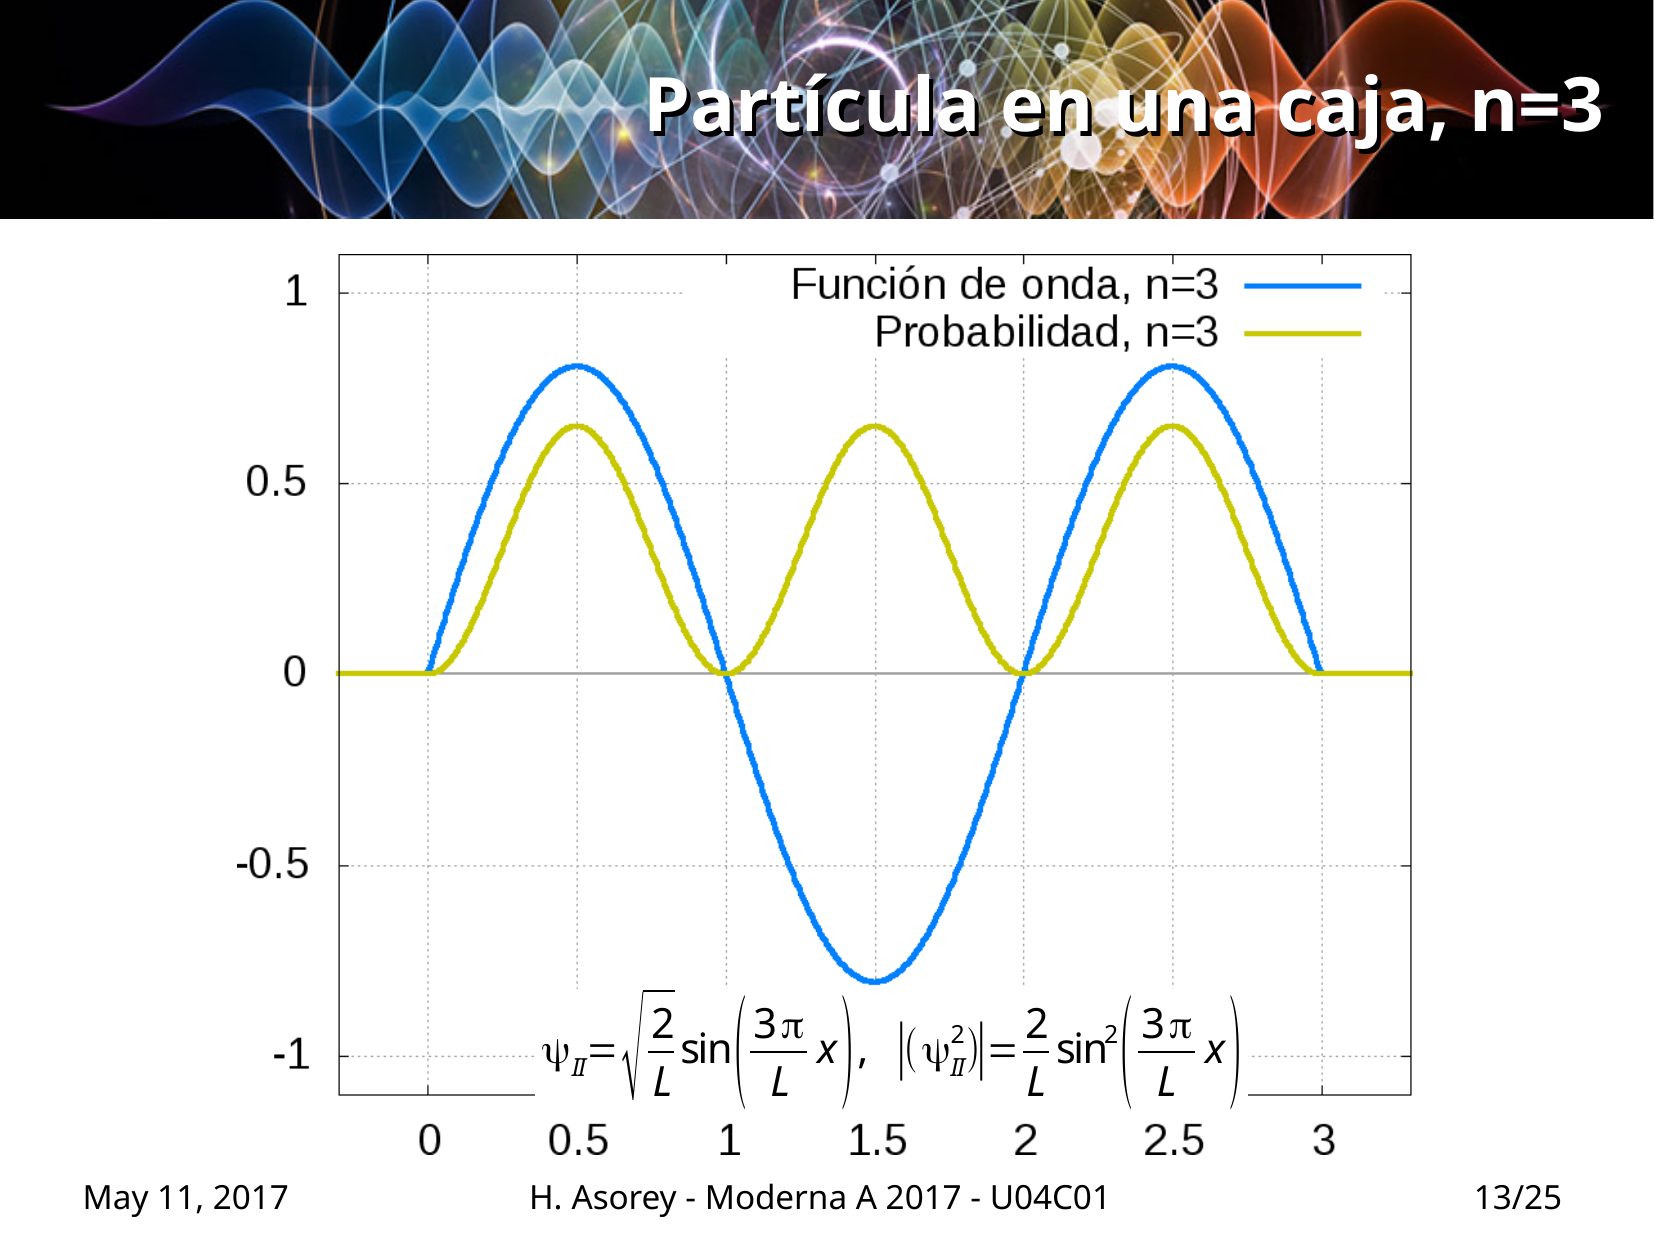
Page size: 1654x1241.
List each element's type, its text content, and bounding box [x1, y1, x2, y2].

chart [534, 988, 1249, 1113]
picture [0, 0, 1654, 219]
title Partícula en una caja, n=3 [45, 15, 1606, 191]
picture [237, 254, 1413, 1156]
